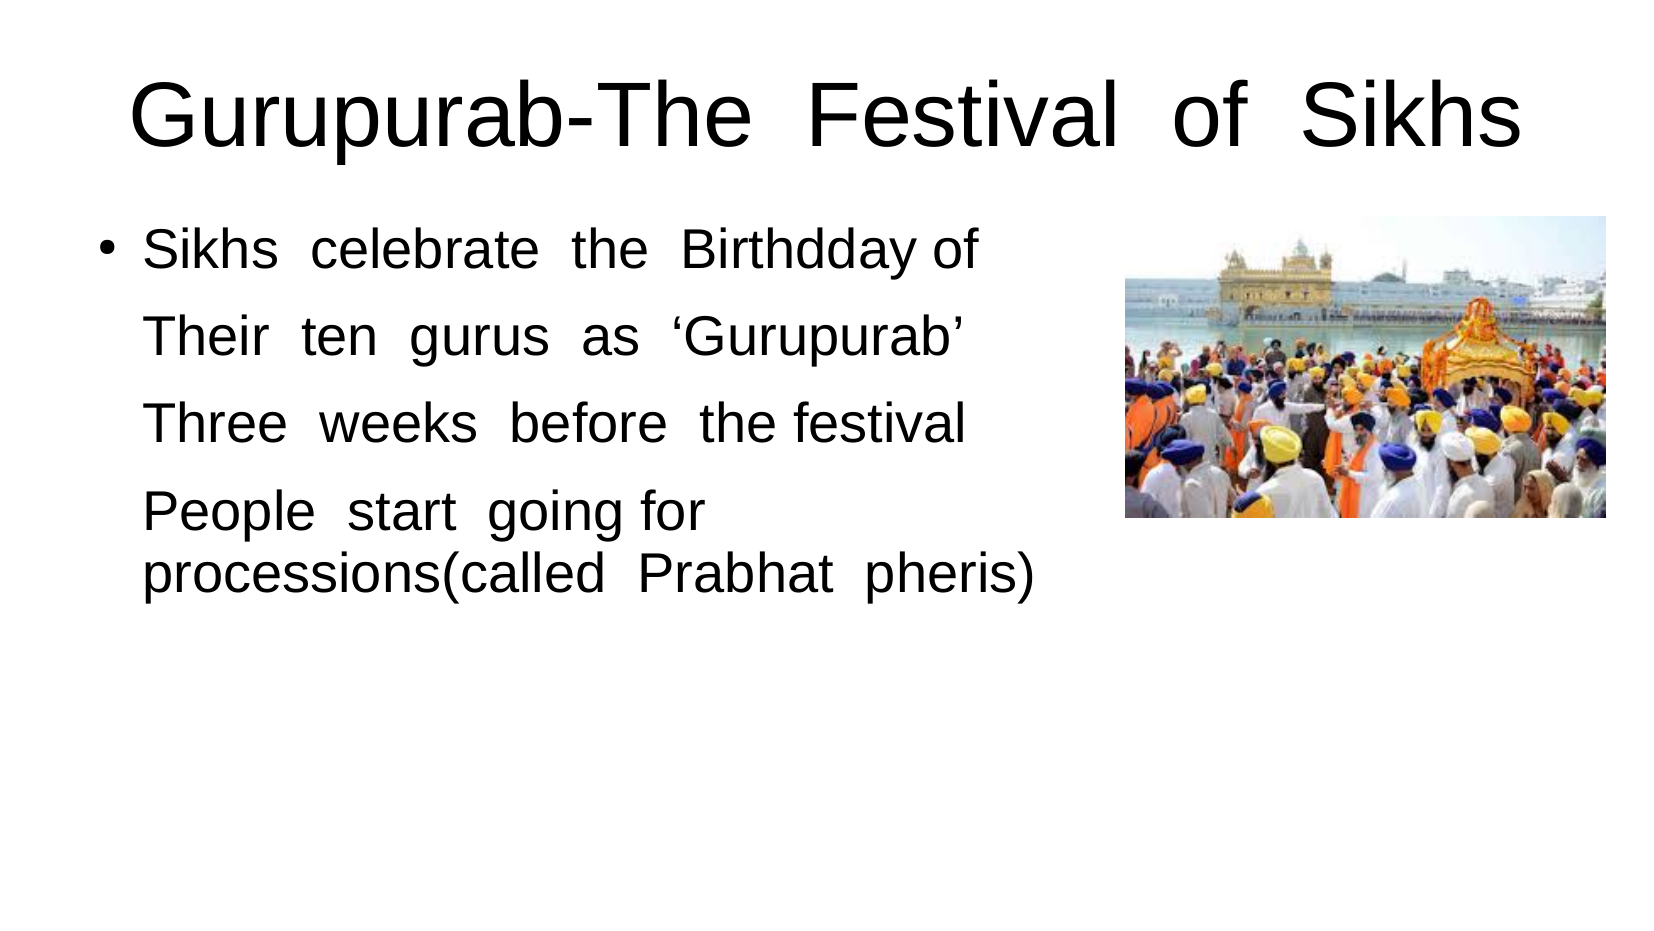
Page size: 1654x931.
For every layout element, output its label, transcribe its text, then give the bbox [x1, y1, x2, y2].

title Gurupurab-The Festival of Sikhs [82, 37, 1571, 193]
picture [1125, 216, 1606, 518]
list Sikhs celebrate the Birthdday of Their ten gurus as ‘Gurupurab’ Three weeks before the festival People start going for processions(called Prabhat pheris) [82, 217, 1096, 758]
